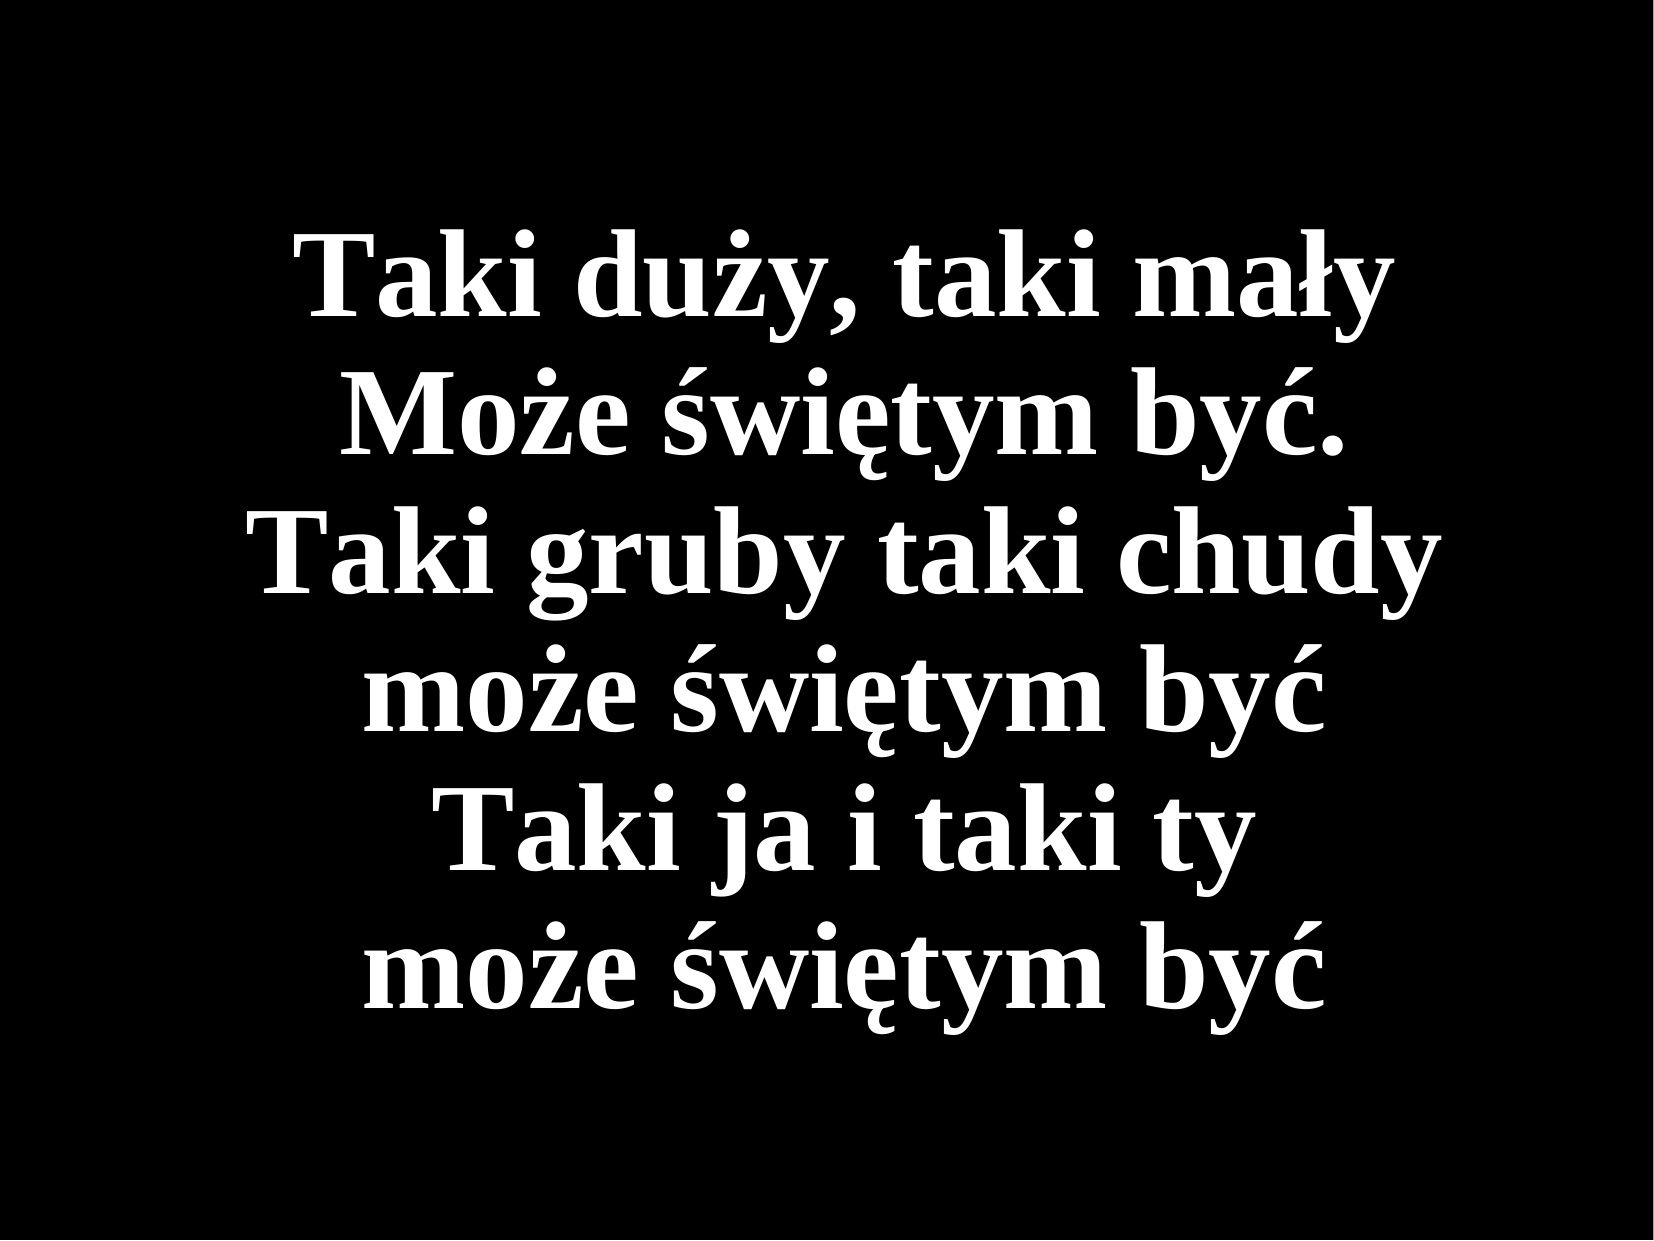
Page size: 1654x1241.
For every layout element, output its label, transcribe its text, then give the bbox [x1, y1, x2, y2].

subtitle Taki duży, taki mały Może świętym być. Taki gruby taki chudy może świętym być Taki ja i taki ty może świętym być [0, 0, 1654, 1241]
